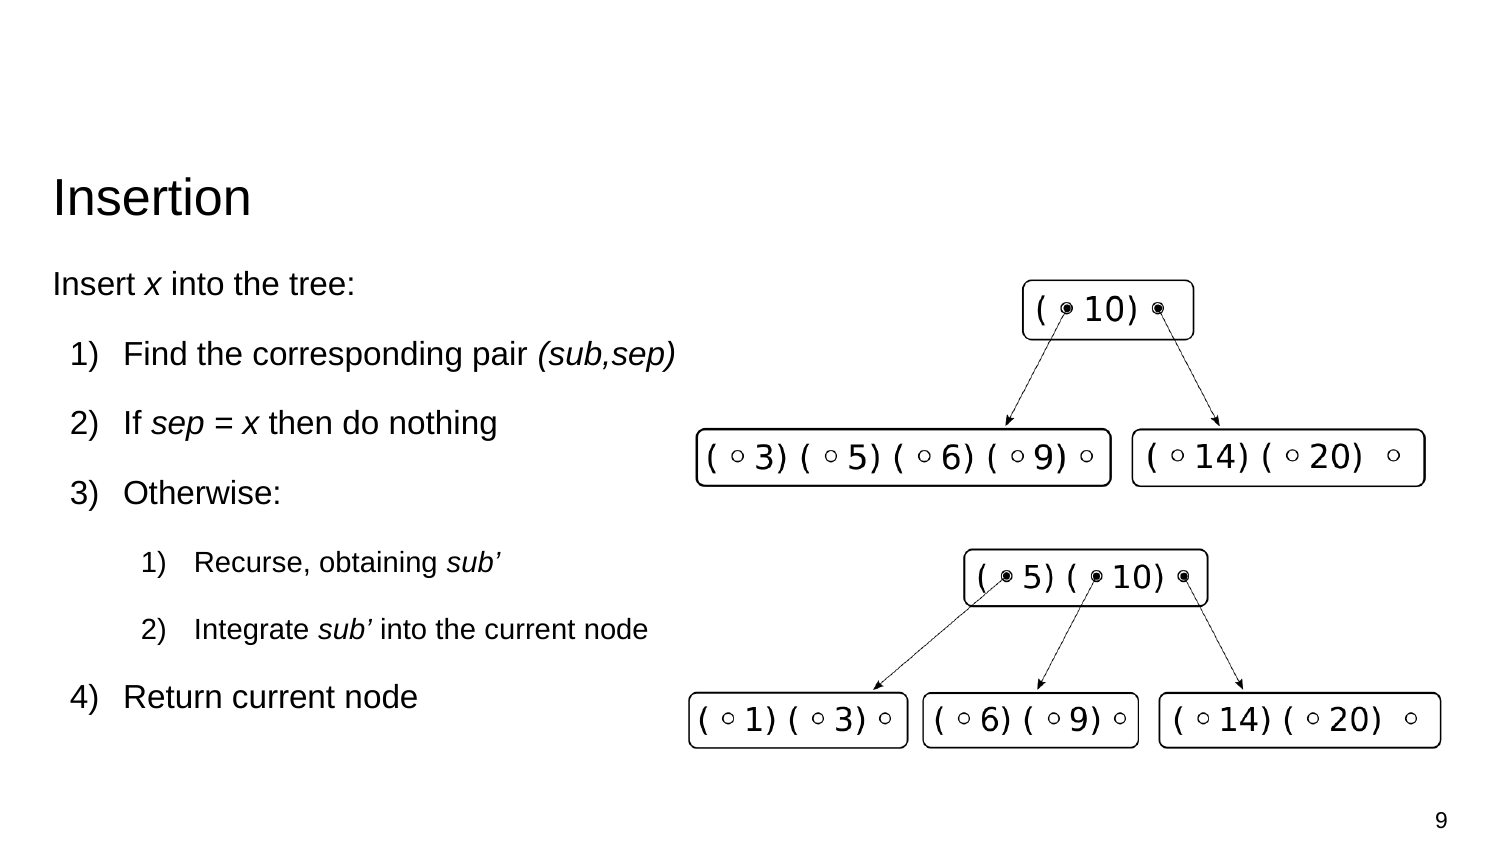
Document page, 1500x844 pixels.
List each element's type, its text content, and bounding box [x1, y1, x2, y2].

list Insert x into the tree: Find the corresponding pair (sub,sep) If sep = x then do nothing Otherwise: Recurse, obtaining sub’ Integrate sub’ into the current node Return current node [52, 262, 1449, 771]
title Insertion [52, 159, 1449, 227]
